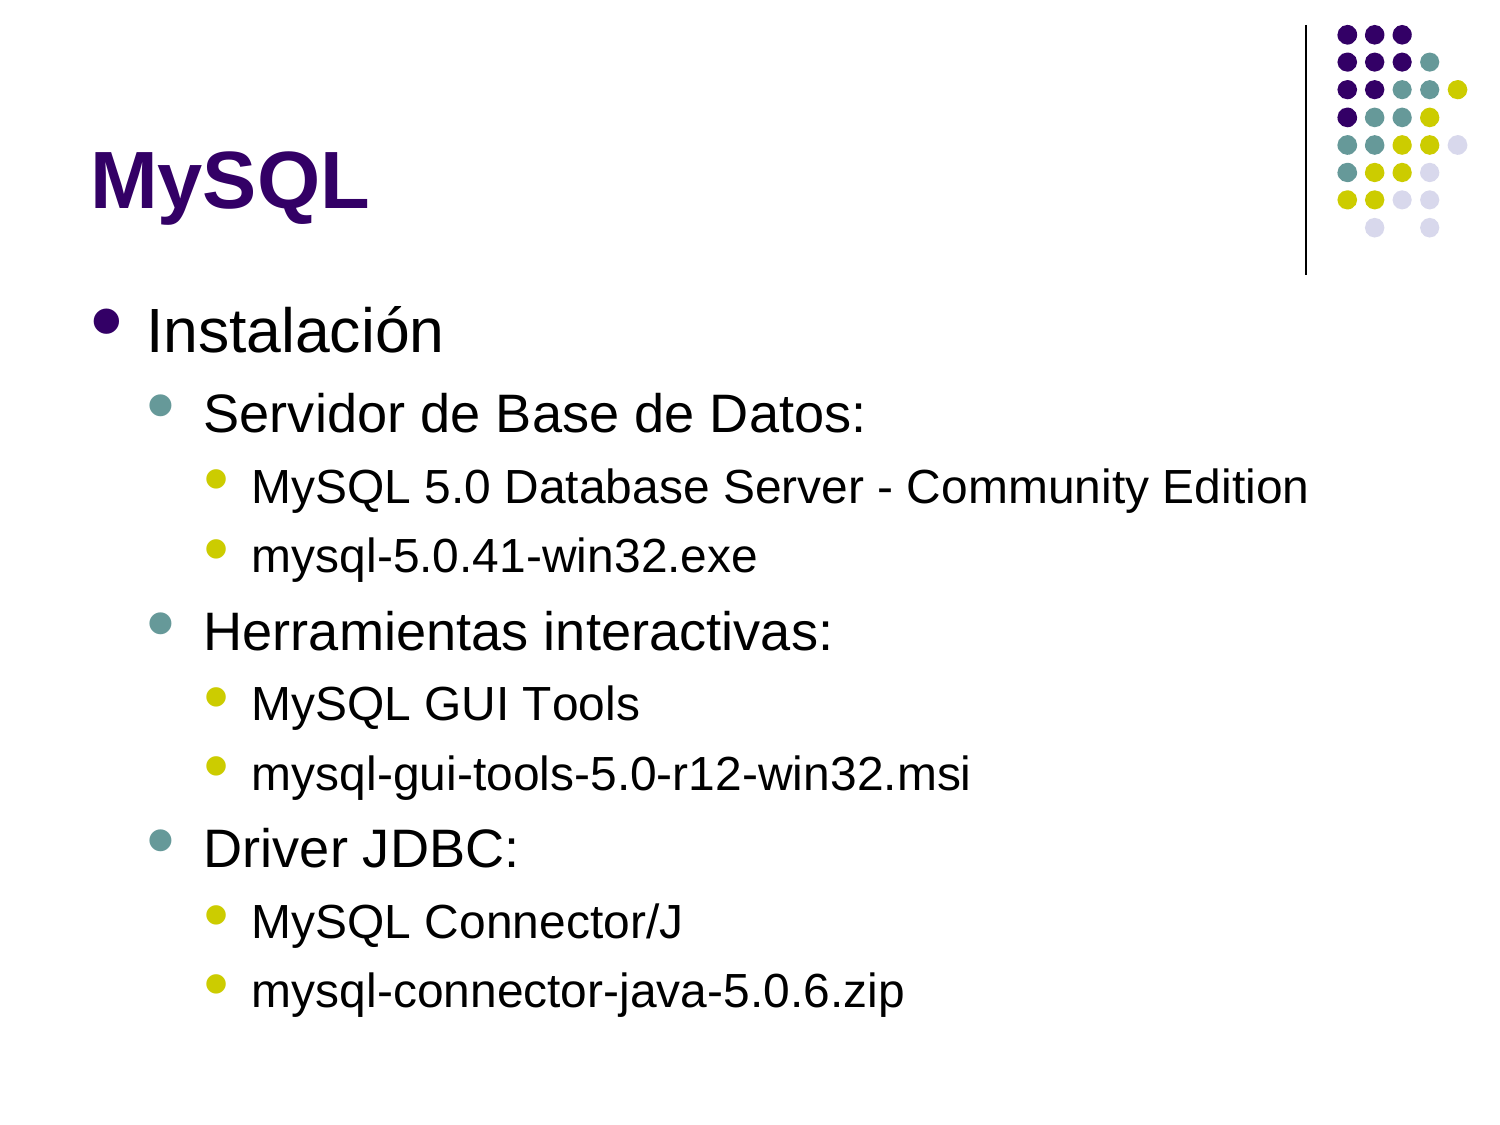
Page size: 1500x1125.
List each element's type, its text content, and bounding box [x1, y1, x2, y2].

title MySQL [74, 20, 1313, 233]
list Instalación Servidor de Base de Datos: MySQL 5.0 Database Server - Community Edition mysql-5.0.41-win32.exe Herramientas interactivas: MySQL GUI Tools mysql-gui-tools-5.0-r12-win32.msi Driver JDBC: MySQL Connector/J mysql-connector-java-5.0.6.zip [75, 282, 1426, 1034]
